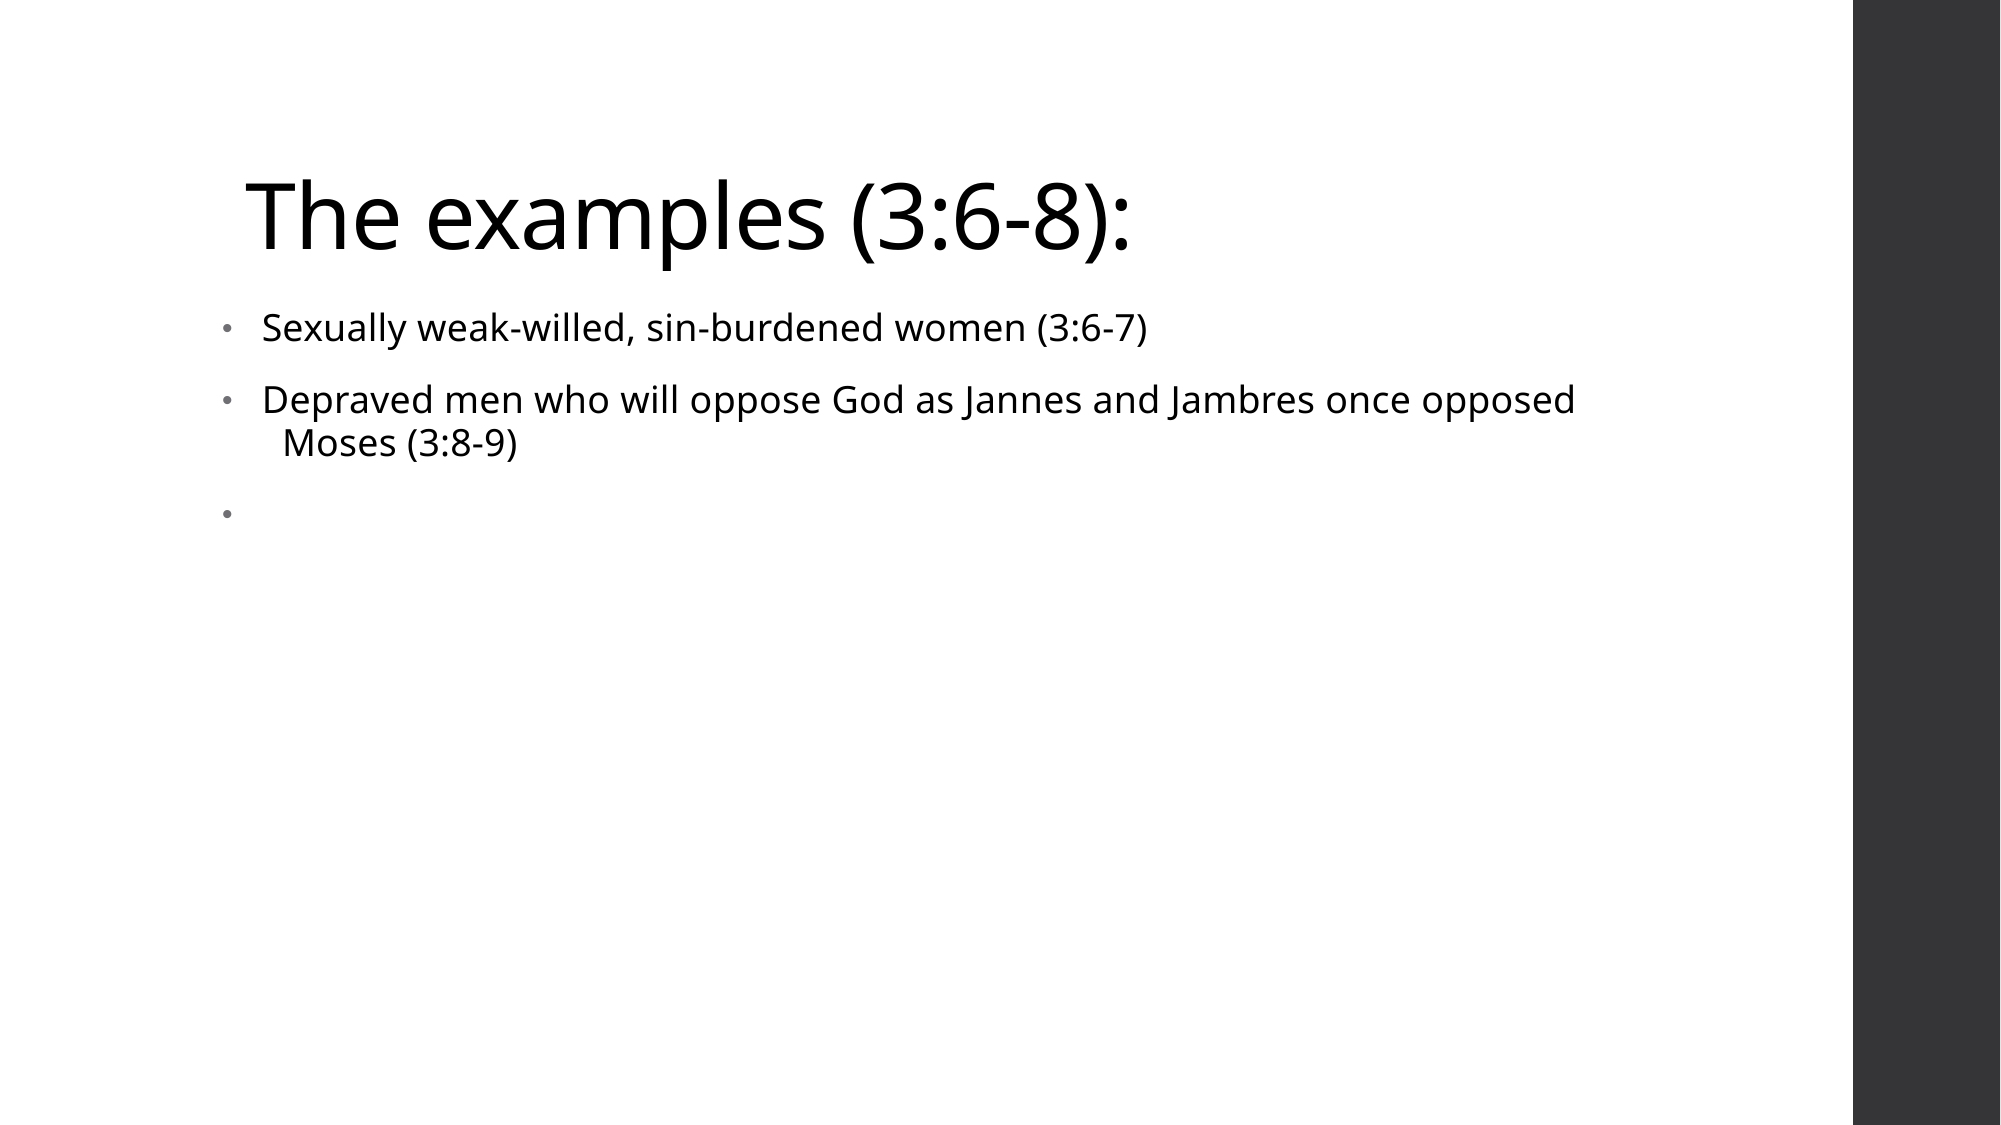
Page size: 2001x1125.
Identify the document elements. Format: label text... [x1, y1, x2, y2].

list Sexually weak-willed, sin-burdened women (3:6-7) Depraved men who will oppose God as Jannes and Jambres once opposed Moses (3:8-9) [206, 299, 1617, 1014]
title The examples (3:6-8): [206, 60, 1797, 278]
